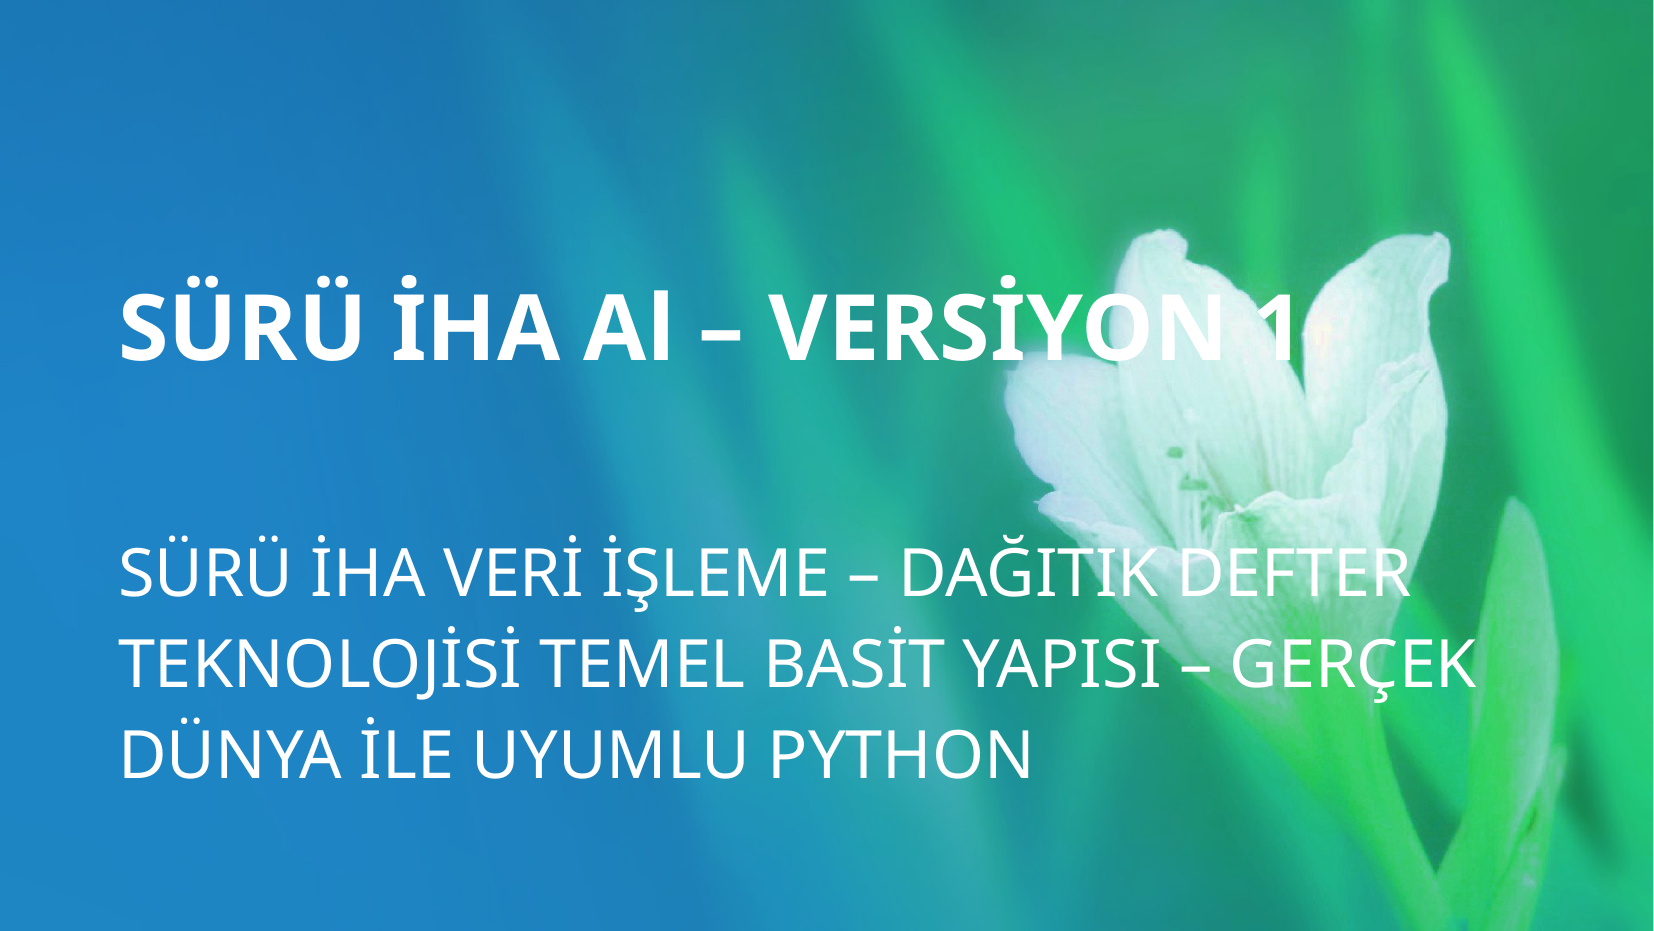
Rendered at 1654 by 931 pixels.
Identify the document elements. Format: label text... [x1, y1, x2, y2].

subtitle SÜRÜ İHA VERİ İŞLEME – DAĞITIK DEFTER TEKNOLOJİSİ TEMEL BASİT YAPISI – GERÇEK DÜNYA İLE UYUMLU PYTHON [118, 484, 1536, 839]
title SÜRÜ İHA Al – VERSİYON 1 [118, 177, 1536, 473]
picture [0, 0, 1654, 931]
